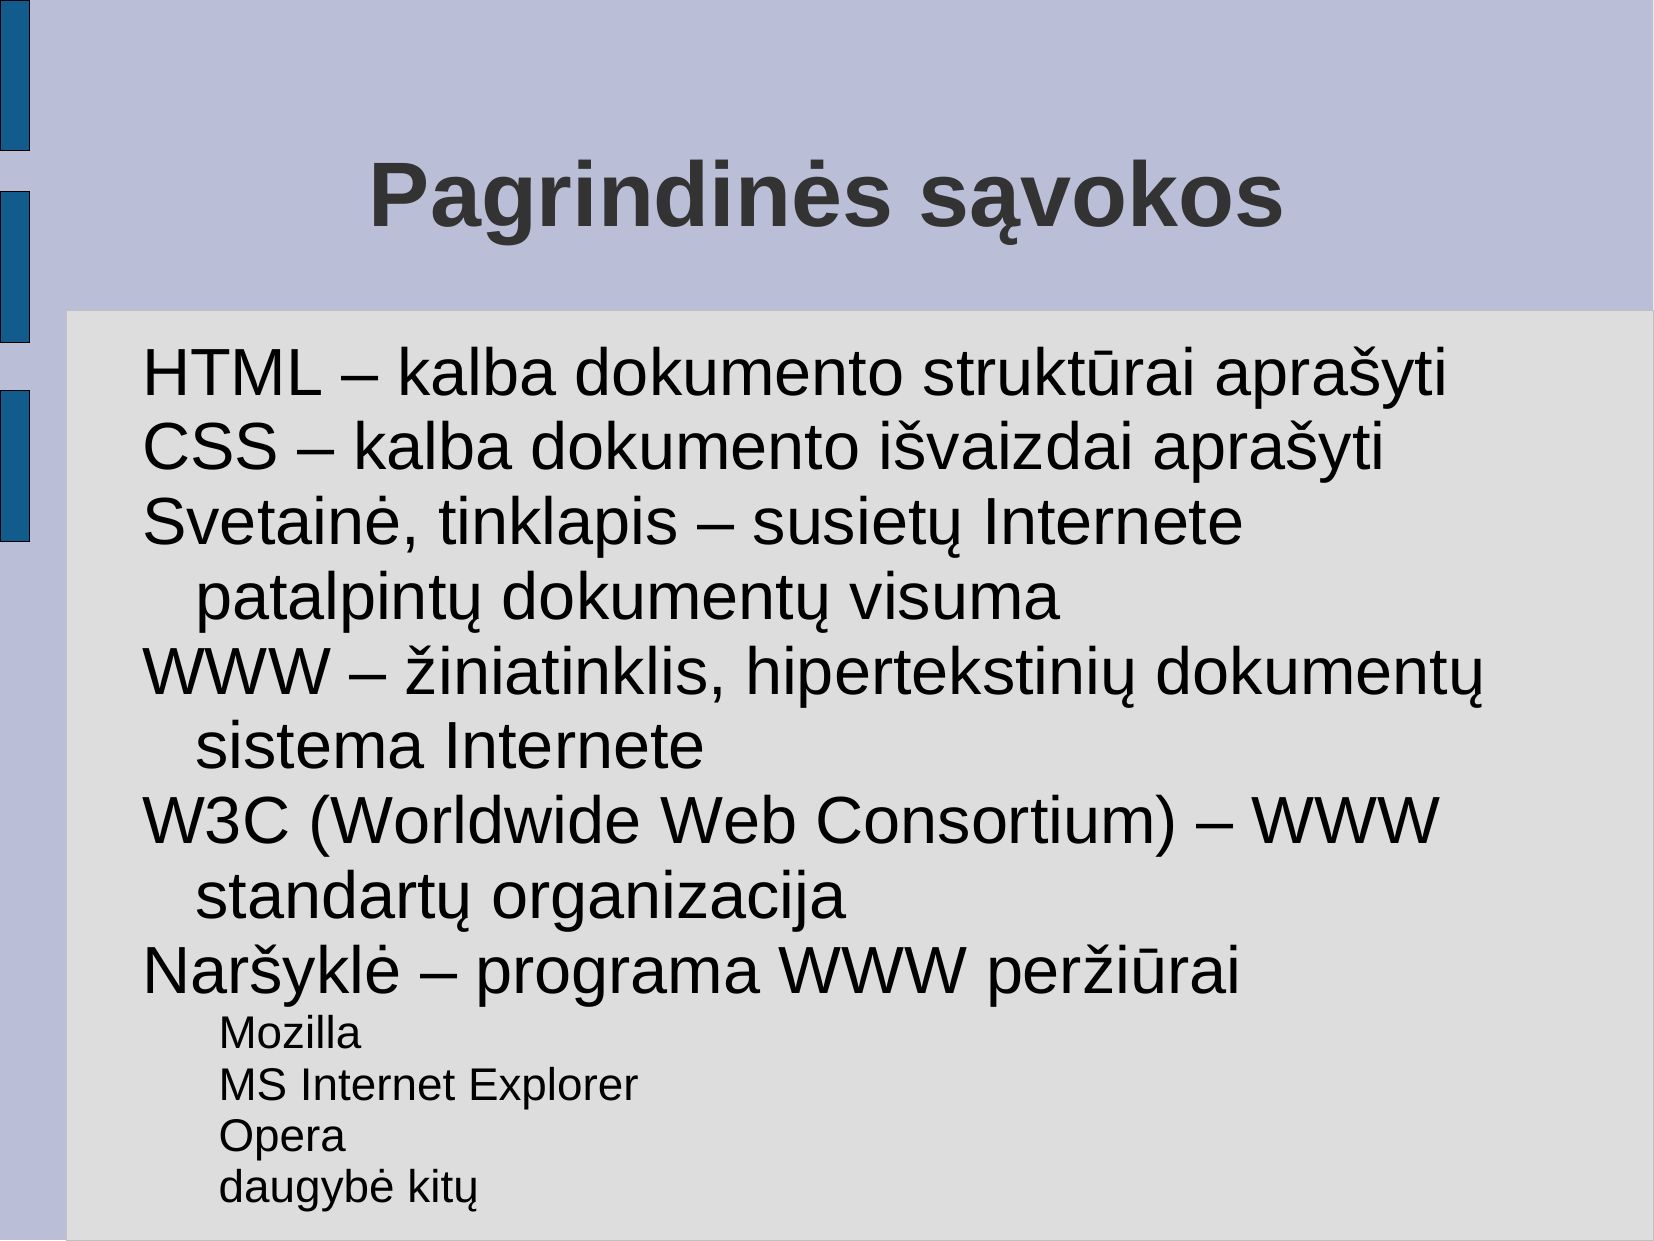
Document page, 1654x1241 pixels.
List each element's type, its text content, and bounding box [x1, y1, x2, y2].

list HTML – kalba dokumento struktūrai aprašyti CSS – kalba dokumento išvaizdai aprašyti Svetainė, tinklapis – susietų Internete patalpintų dokumentų visuma WWW – žiniatinklis, hipertekstinių dokumentų sistema Internete W3C (Worldwide Web Consortium) – WWW standartų organizacija Naršyklė – programa WWW peržiūrai Mozilla MS Internet Explorer Opera daugybė kitų [124, 334, 1537, 1213]
title Pagrindinės sąvokos [121, 91, 1534, 299]
